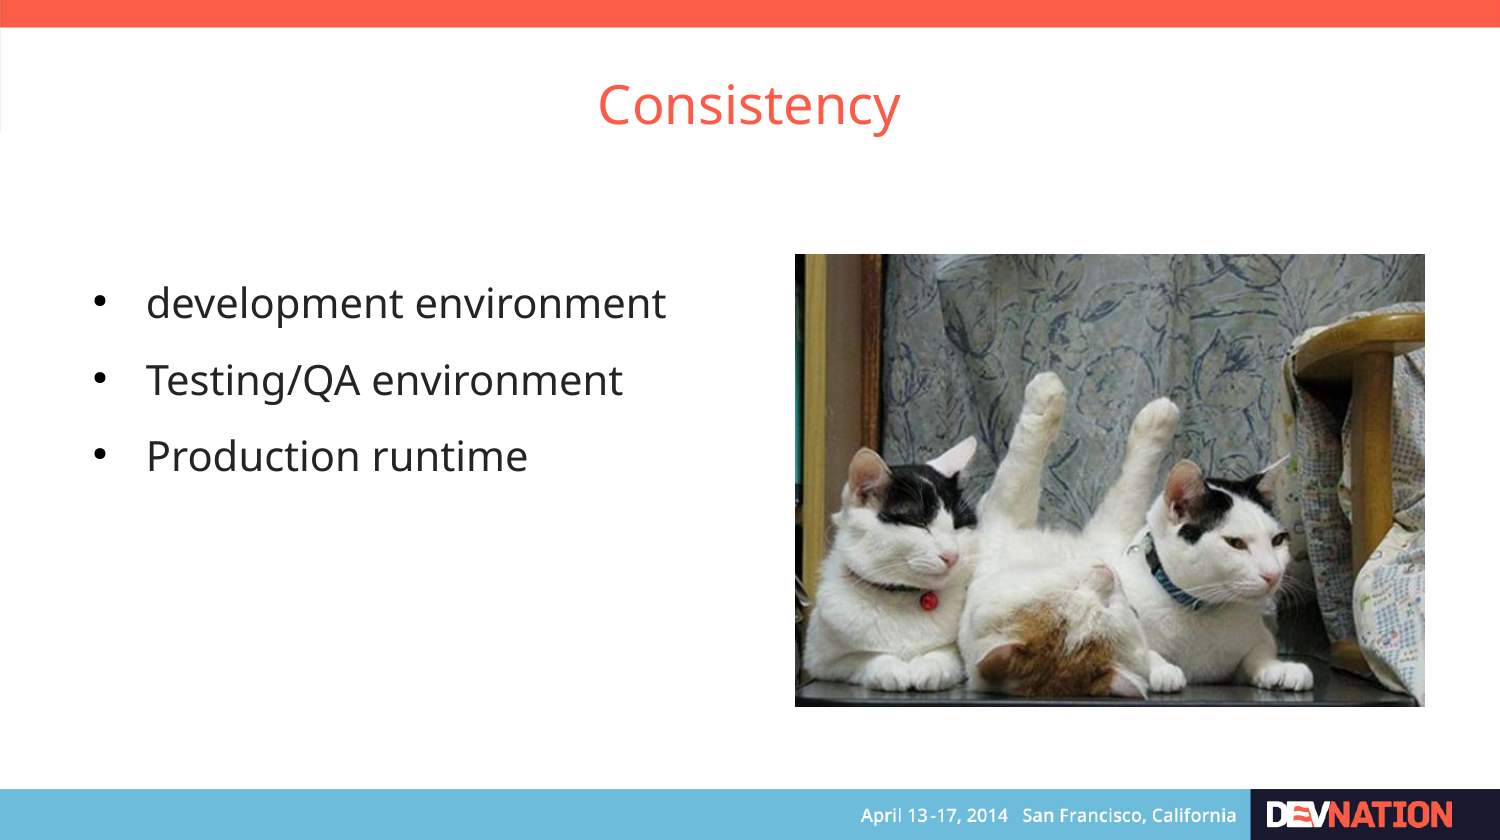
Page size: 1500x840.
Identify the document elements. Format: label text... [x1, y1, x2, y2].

picture [0, 0, 1500, 840]
title Consistency [74, 33, 1425, 174]
list development environment Testing/QA environment Production runtime [74, 196, 1425, 751]
